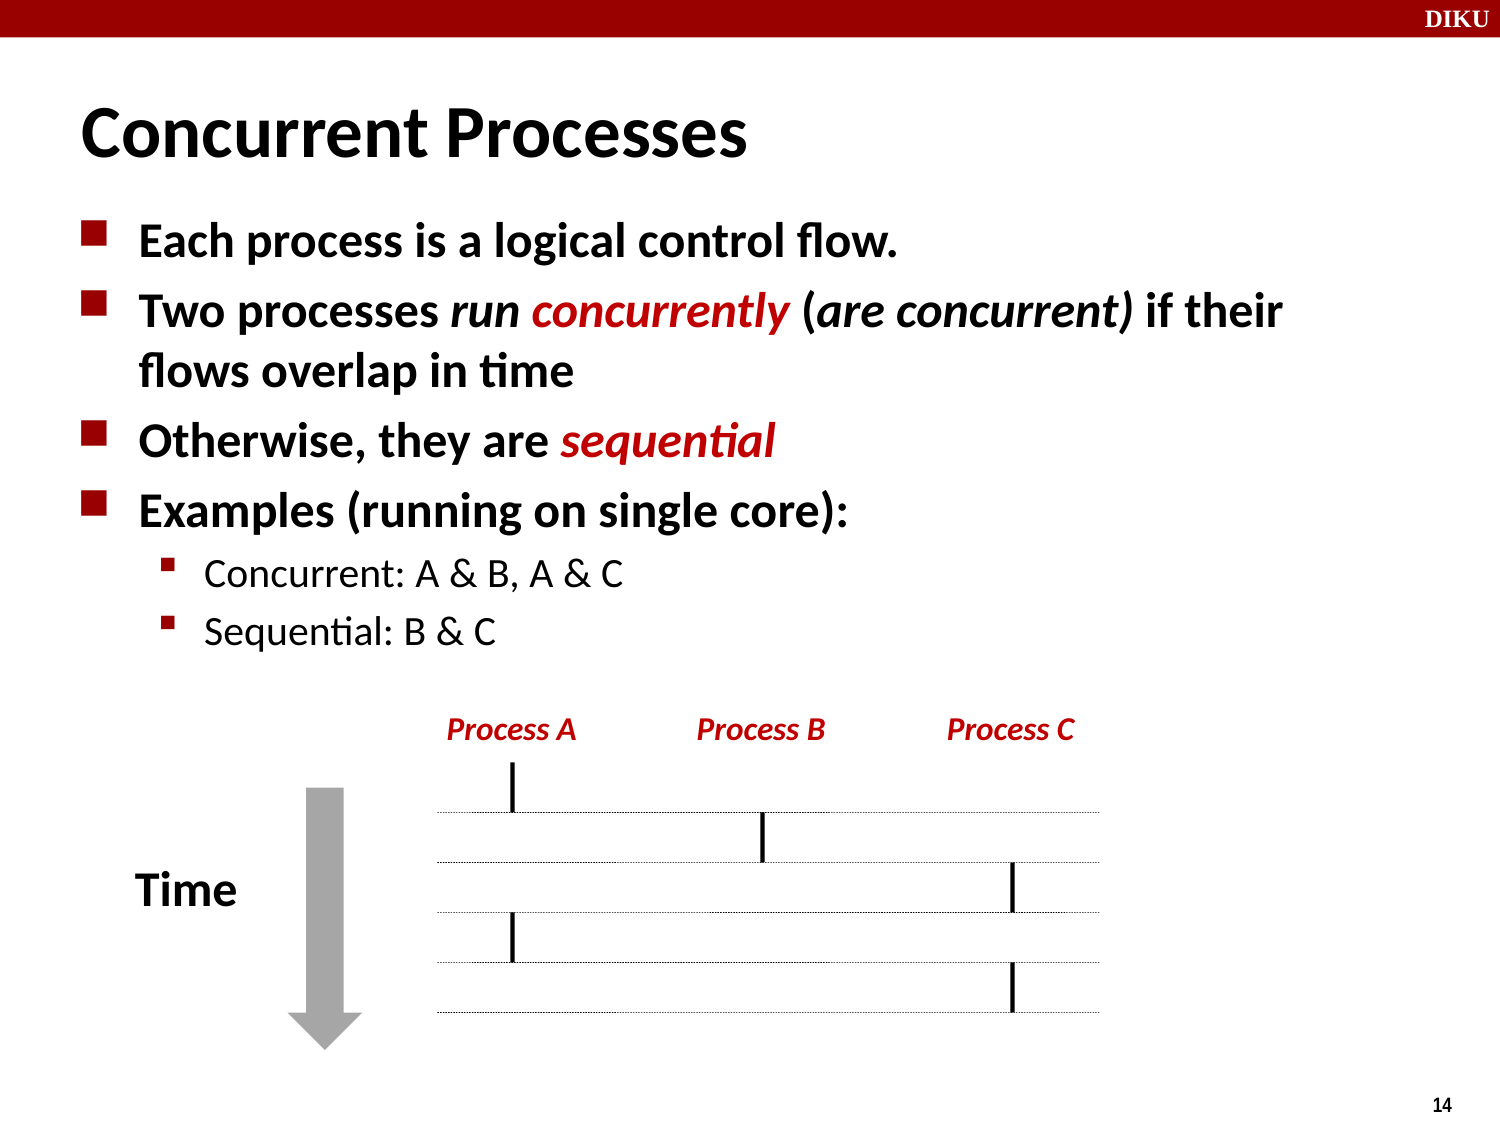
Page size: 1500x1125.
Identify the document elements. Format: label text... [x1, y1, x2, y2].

title Concurrent Processes [66, 80, 1063, 175]
text_box Process C [932, 699, 1090, 755]
text_box Process B [681, 699, 841, 755]
text_box [287, 787, 363, 1051]
text_box Process A [431, 699, 593, 755]
text_box Time [119, 849, 300, 925]
list Each process is a logical control flow. Two processes run concurrently (are concurrent) if their flows overlap in time Otherwise, they are sequential Examples (running on single core): Concurrent: A & B, A & C Sequential: B & C [67, 200, 1363, 625]
